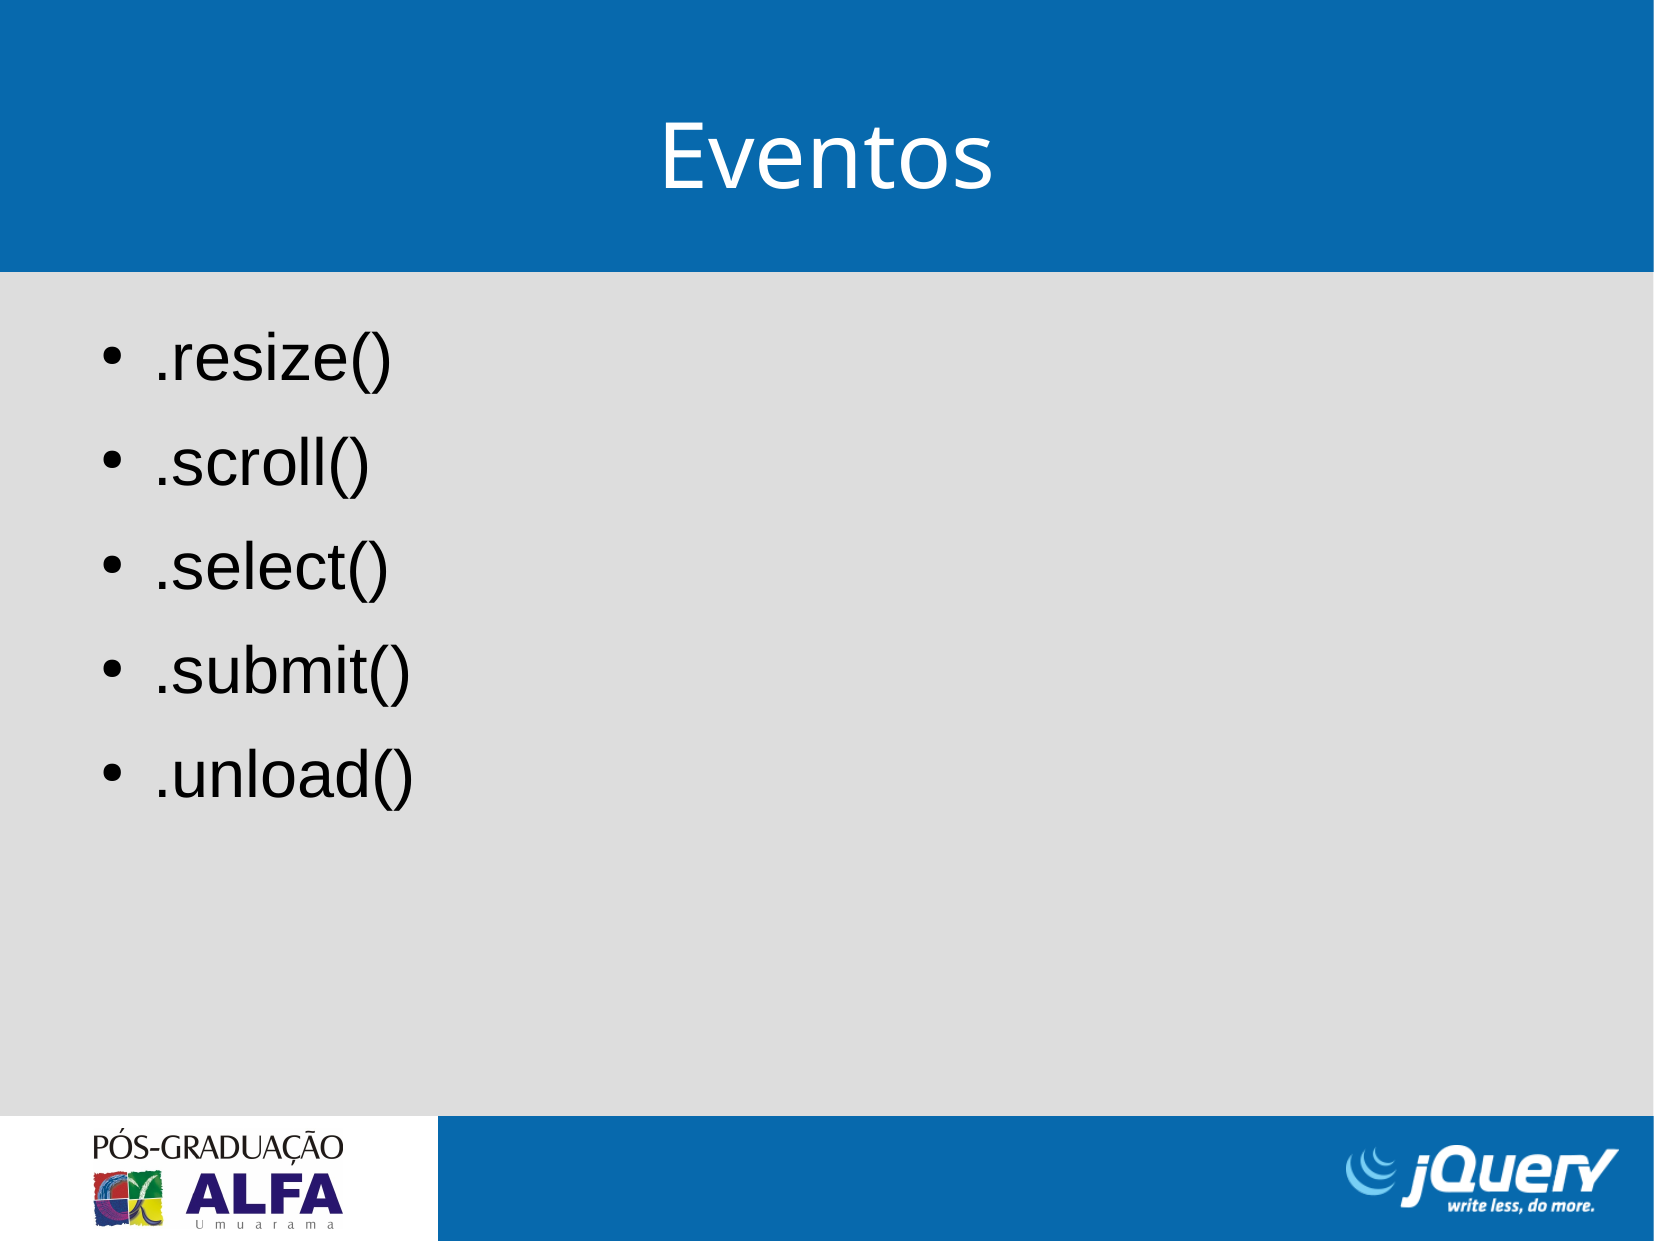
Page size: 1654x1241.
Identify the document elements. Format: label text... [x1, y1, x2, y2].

list .resize() .scroll() .select() .submit() .unload() [82, 320, 1571, 1040]
title Eventos [82, 49, 1571, 257]
picture [93, 1128, 343, 1229]
picture [438, 1116, 1654, 1241]
picture [0, 0, 1654, 272]
